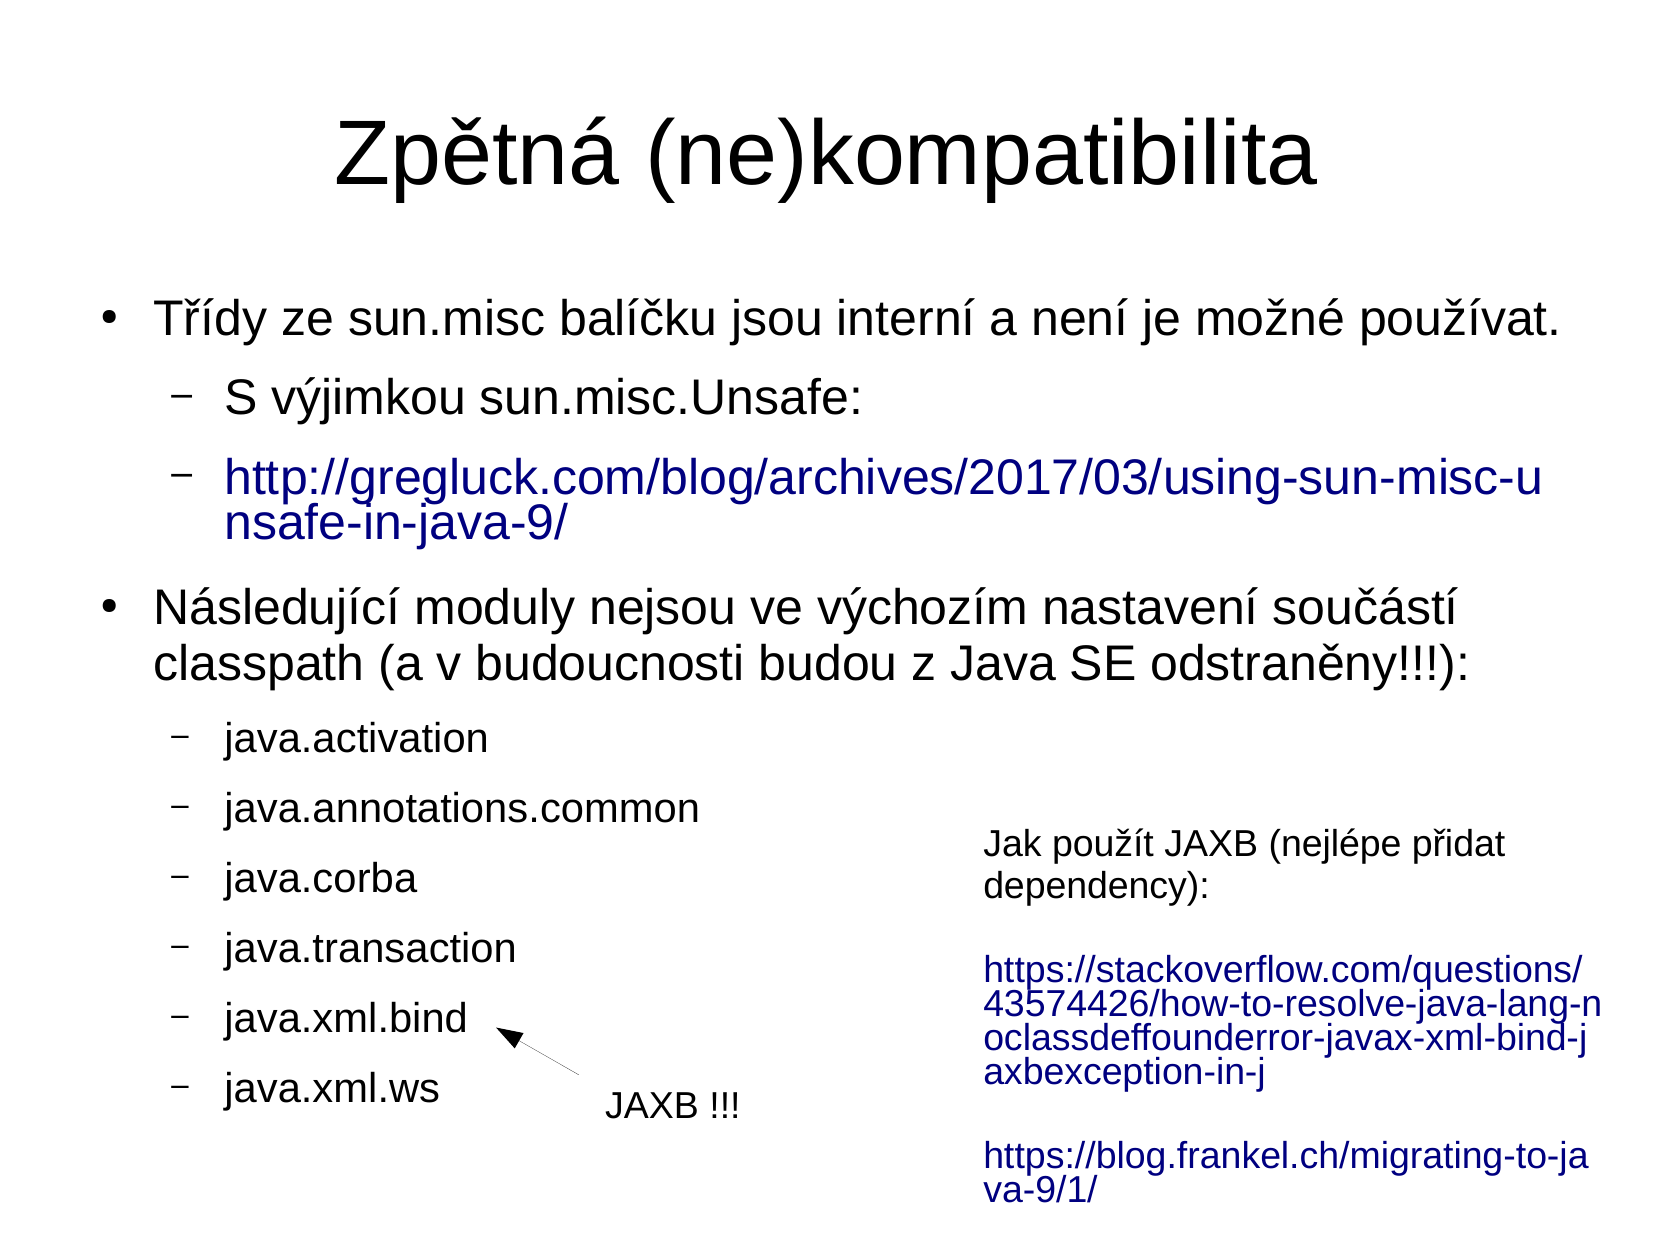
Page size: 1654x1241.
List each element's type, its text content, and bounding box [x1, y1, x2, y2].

text_box JAXB !!! [590, 1077, 756, 1134]
title Zpětná (ne)kompatibilita [82, 49, 1571, 257]
text_box Jak použít JAXB (nejlépe přidat dependency): https://stackoverflow.com/questions/43574426/how-to-resolve-java-lang-noclassdeffounderror-javax-xml-bind-jaxbexception-in-j https://blog.frankel.ch/migrating-to-java-9/1/ [968, 814, 1619, 1193]
list Třídy ze sun.misc balíčku jsou interní a není je možné používat. S výjimkou sun.misc.Unsafe: http://gregluck.com/blog/archives/2017/03/using-sun-misc-unsafe-in-java-9/ Následující moduly nejsou ve výchozím nastavení součástí classpath (a v budoucnosti budou z Java SE odstraněny!!!): java.activation java.annotations.common java.corba java.transaction java.xml.bind java.xml.ws [82, 290, 1571, 1217]
